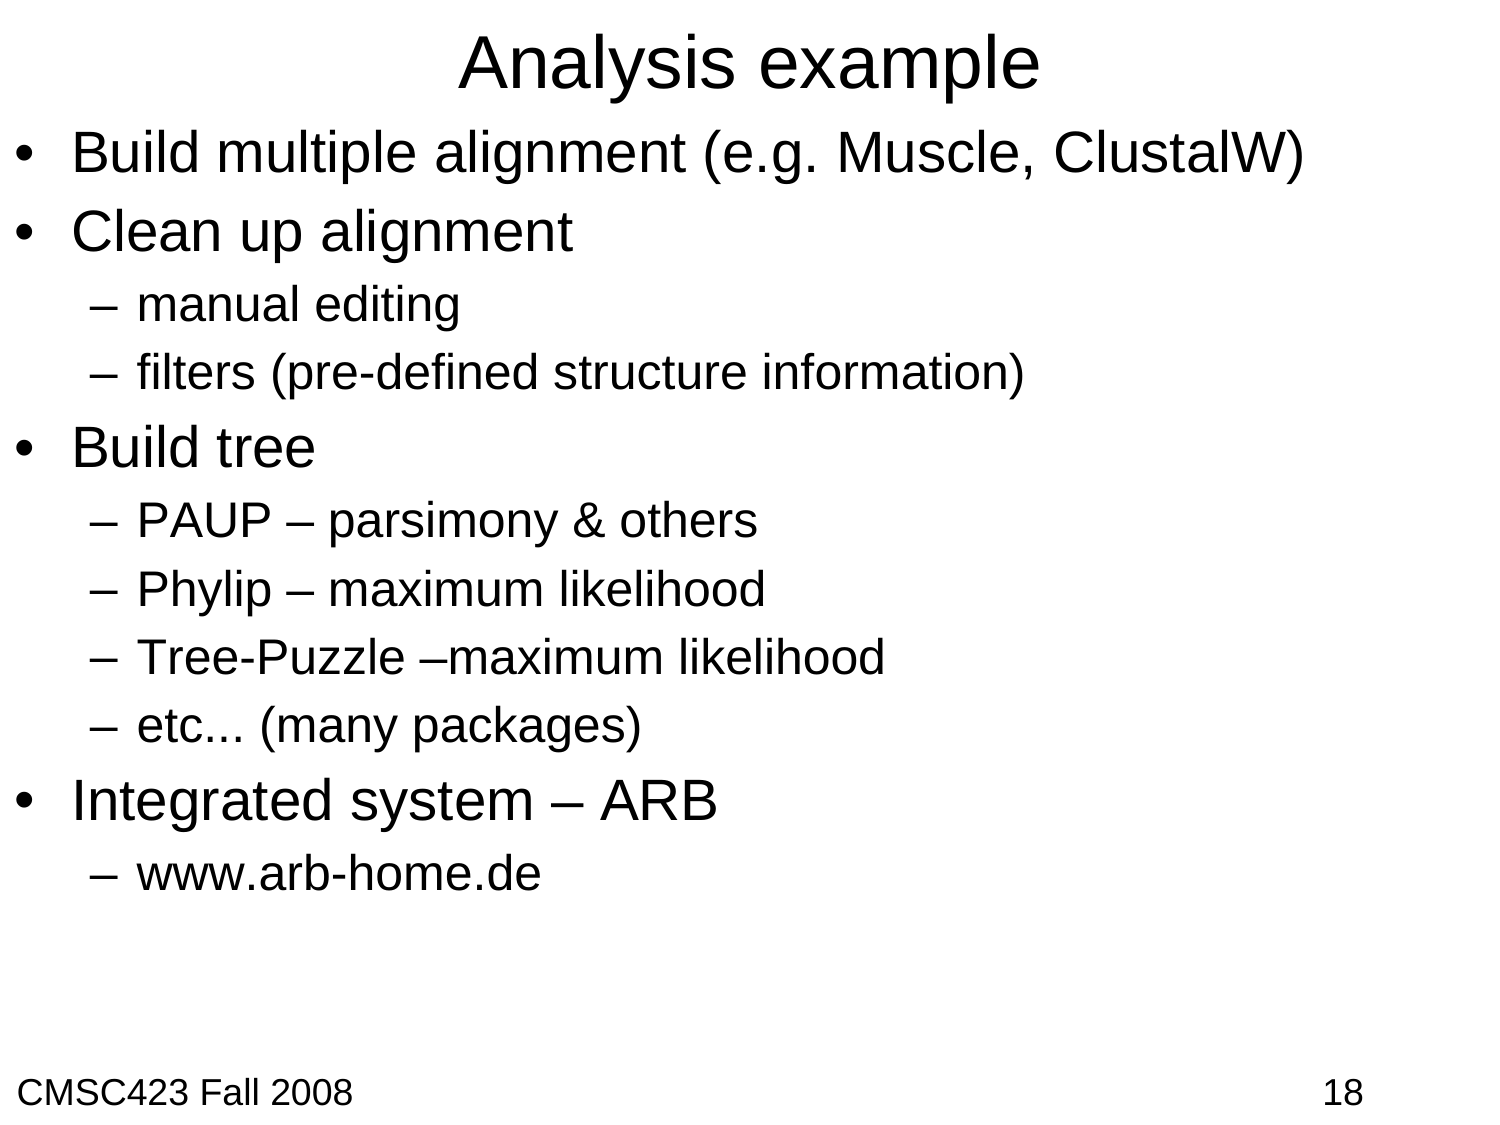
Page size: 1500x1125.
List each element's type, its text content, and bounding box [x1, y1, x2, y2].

list Build multiple alignment (e.g. Muscle, ClustalW) Clean up alignment manual editing filters (pre-defined structure information) Build tree PAUP – parsimony & others Phylip – maximum likelihood Tree-Puzzle –maximum likelihood etc... (many packages) Integrated system – ARB www.arb-home.de [0, 111, 1500, 1112]
title Analysis example [0, 12, 1500, 111]
